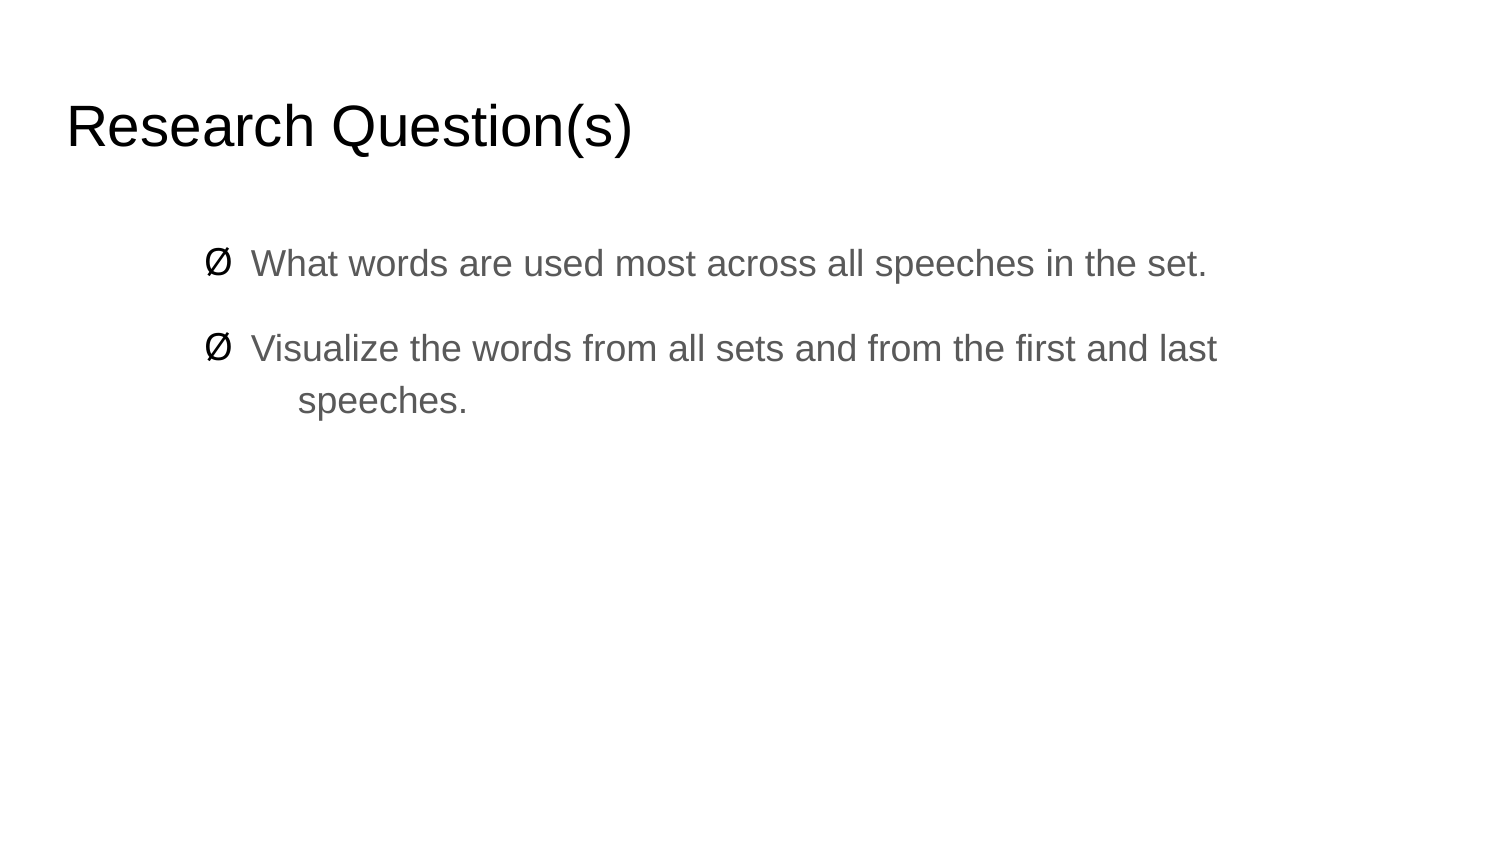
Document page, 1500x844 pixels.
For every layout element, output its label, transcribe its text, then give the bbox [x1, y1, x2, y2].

list What words are used most across all speeches in the set. Visualize the words from all sets and from the first and last speeches. [189, 217, 1322, 543]
title Research Question(s) [51, 72, 1449, 167]
